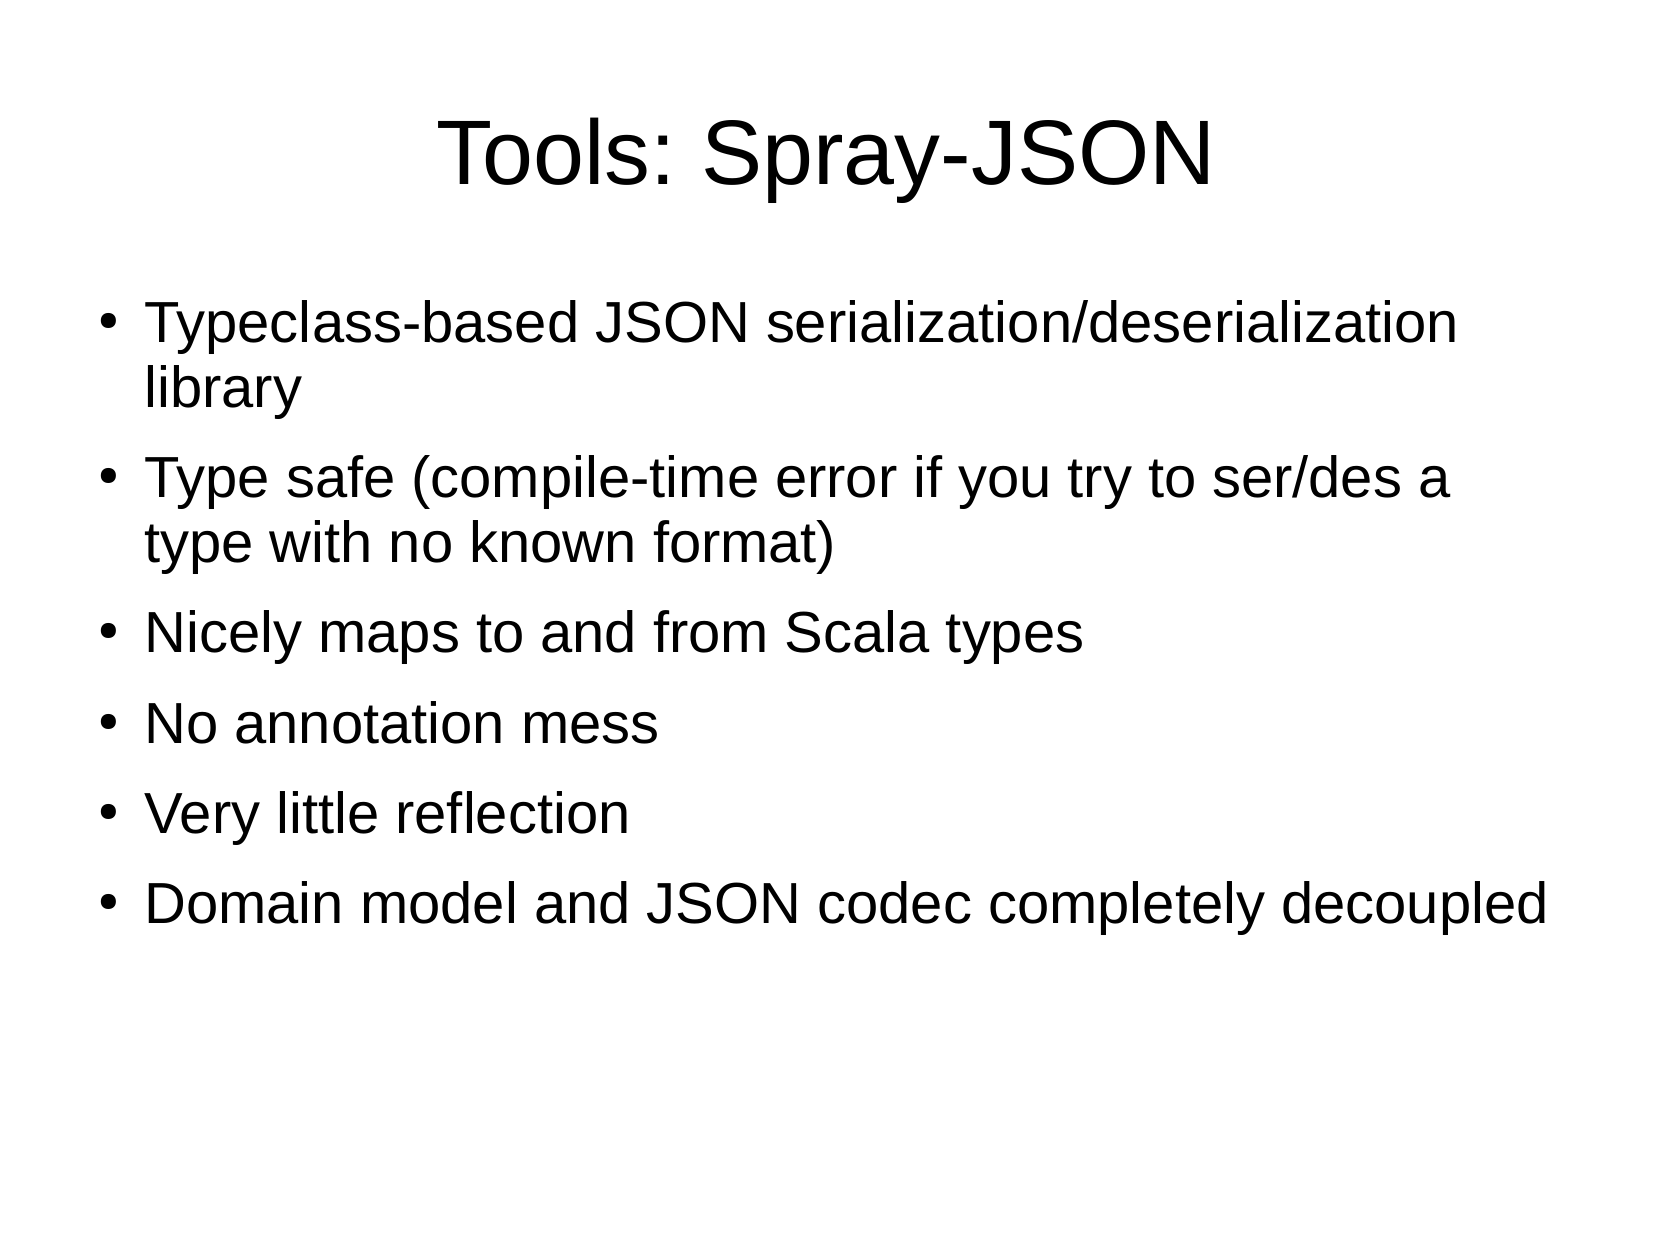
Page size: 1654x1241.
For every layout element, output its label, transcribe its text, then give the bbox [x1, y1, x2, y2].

title Tools: Spray-JSON [82, 49, 1571, 257]
list Typeclass-based JSON serialization/deserialization library Type safe (compile-time error if you try to ser/des a type with no known format) Nicely maps to and from Scala types No annotation mess Very little reflection Domain model and JSON codec completely decoupled [82, 290, 1571, 1010]
